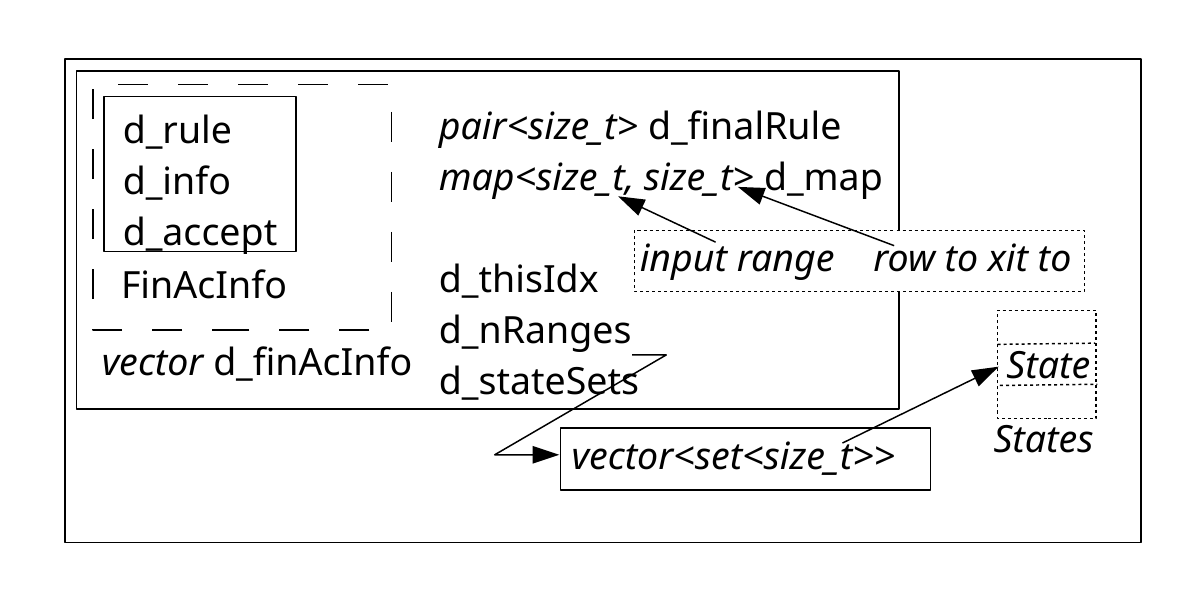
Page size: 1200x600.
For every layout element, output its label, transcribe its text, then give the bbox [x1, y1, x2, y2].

text_box vector<set<size_t>> [556, 421, 937, 483]
text_box States [978, 405, 1104, 467]
text_box State [991, 331, 1103, 393]
text_box FinAcInfo [106, 250, 295, 311]
text_box [64, 58, 1141, 543]
text_box d_rule d_info d_accept [108, 96, 283, 248]
text_box vector d_finAcInfo [87, 327, 412, 389]
text_box input range row to xit to [625, 224, 1077, 286]
text_box pair<size_t> d_finalRule map<size_t, size_t> d_map d_thisIdx d_nRanges d_stateSets [424, 91, 906, 380]
